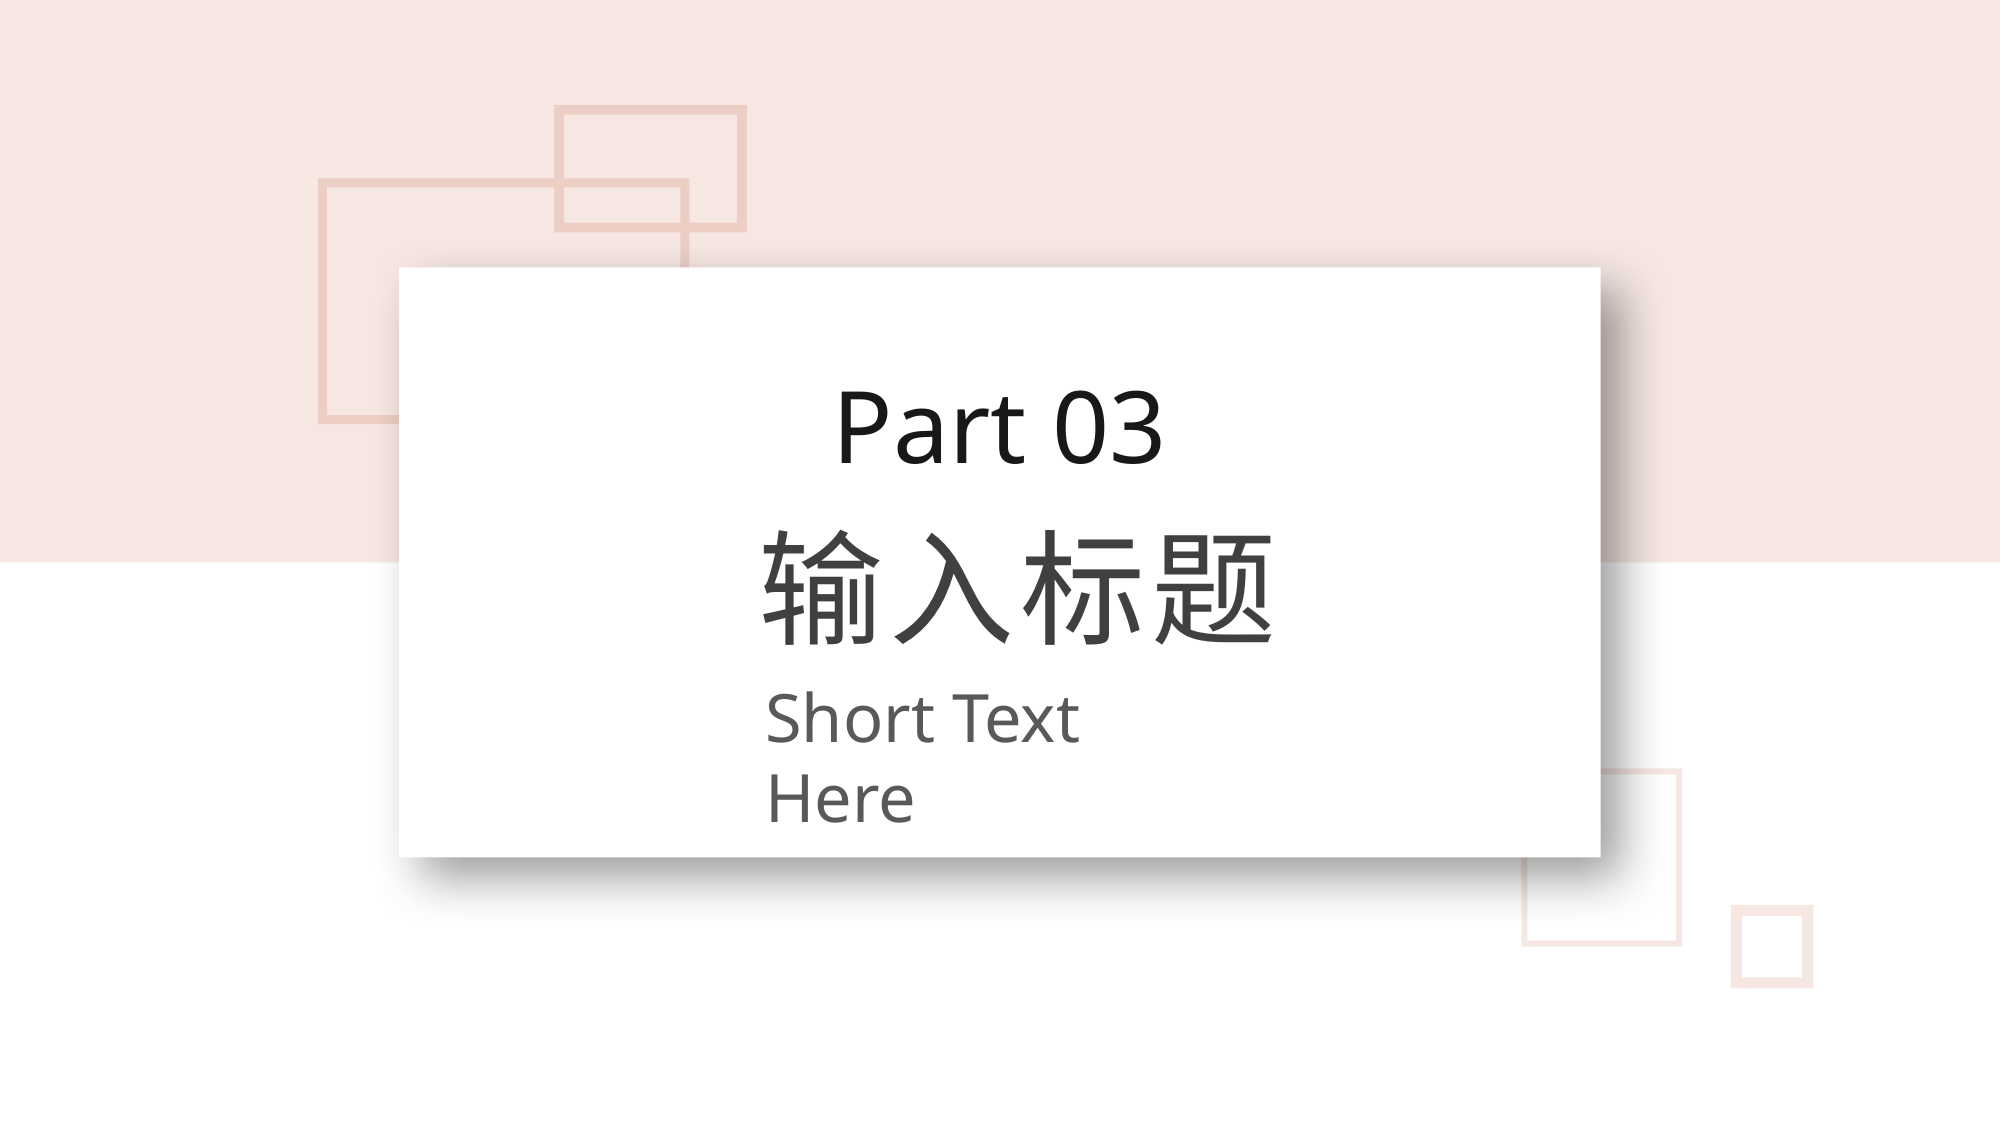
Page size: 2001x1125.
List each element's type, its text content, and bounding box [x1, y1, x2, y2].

text_box [1730, 904, 1814, 989]
text_box Part 03 [746, 356, 1254, 491]
text_box Short Text Here [750, 668, 1257, 843]
text_box [0, 0, 2000, 947]
text_box 输入标题 [689, 503, 1347, 669]
